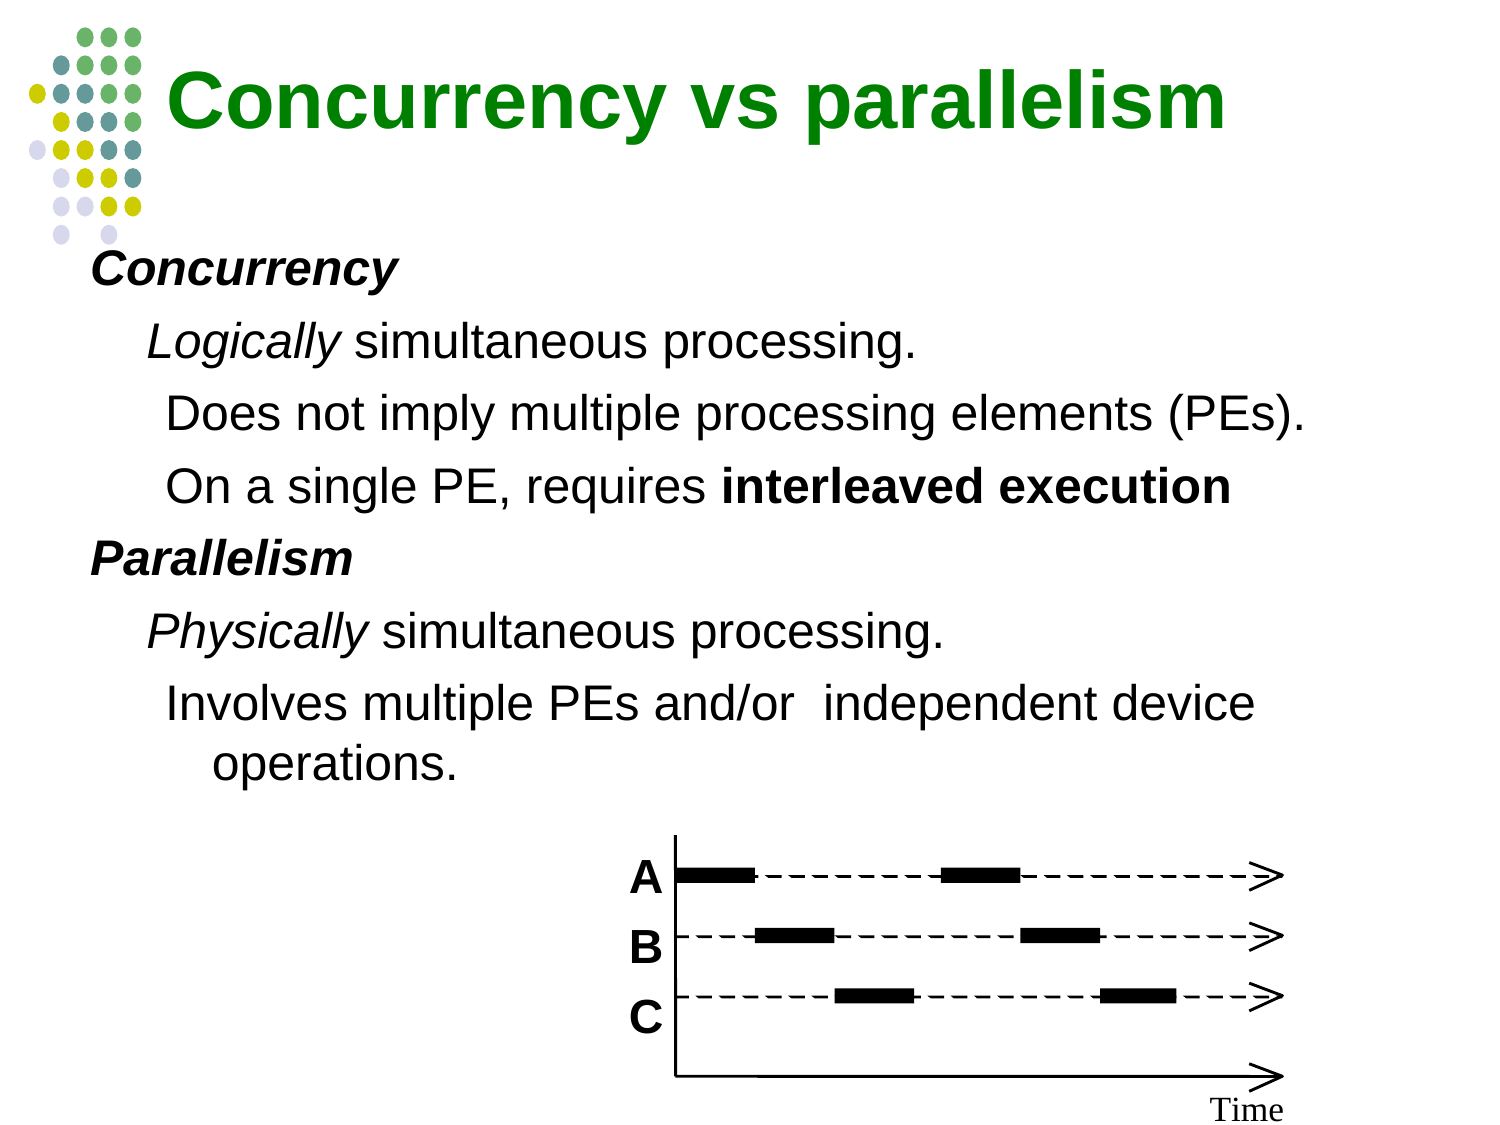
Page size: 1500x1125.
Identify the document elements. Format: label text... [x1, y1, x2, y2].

text_box [950, 935, 968, 939]
text_box [741, 995, 759, 999]
text_box [1090, 988, 1177, 1004]
text_box [1205, 995, 1223, 999]
text_box [834, 988, 921, 1004]
text_box [1066, 995, 1084, 999]
text_box [764, 995, 782, 999]
text_box [695, 995, 712, 999]
text_box [997, 935, 1014, 939]
text_box [1159, 935, 1177, 939]
text_box [1182, 935, 1200, 939]
text_box C [628, 985, 671, 1044]
text_box [1252, 995, 1270, 999]
text_box [1020, 927, 1107, 944]
text_box [741, 927, 852, 944]
text_box [950, 995, 968, 999]
text_box [811, 995, 828, 999]
text_box [1182, 995, 1200, 999]
text_box [1136, 935, 1154, 939]
text_box [1229, 995, 1246, 999]
text_box [675, 995, 689, 999]
text_box [718, 995, 736, 999]
text_box [695, 935, 712, 939]
text_box [675, 935, 689, 939]
text_box [857, 935, 875, 939]
text_box [1252, 935, 1270, 939]
text_box [1020, 995, 1037, 999]
text_box [927, 867, 1037, 883]
text_box [904, 935, 921, 939]
text_box B [628, 915, 671, 973]
text_box [973, 935, 991, 939]
text_box [675, 867, 759, 883]
title Concurrency vs parallelism [151, 40, 1390, 176]
text_box [997, 995, 1014, 999]
text_box [880, 935, 898, 939]
text_box [1043, 995, 1061, 999]
text_box [973, 995, 991, 999]
text_box [718, 935, 736, 939]
text_box [1205, 935, 1223, 939]
text_box [927, 935, 945, 939]
text_box Time [1209, 1086, 1300, 1125]
text_box A [628, 845, 672, 903]
text_box [1113, 935, 1130, 939]
text_box [1229, 935, 1246, 939]
list Concurrency Logically simultaneous processing. Does not imply multiple processing elements (PEs). On a single PE, requires interleaved execution Parallelism Physically simultaneous processing. Involves multiple PEs and/or independent device operations. [75, 228, 1426, 1006]
text_box [927, 995, 945, 999]
text_box [788, 995, 805, 999]
